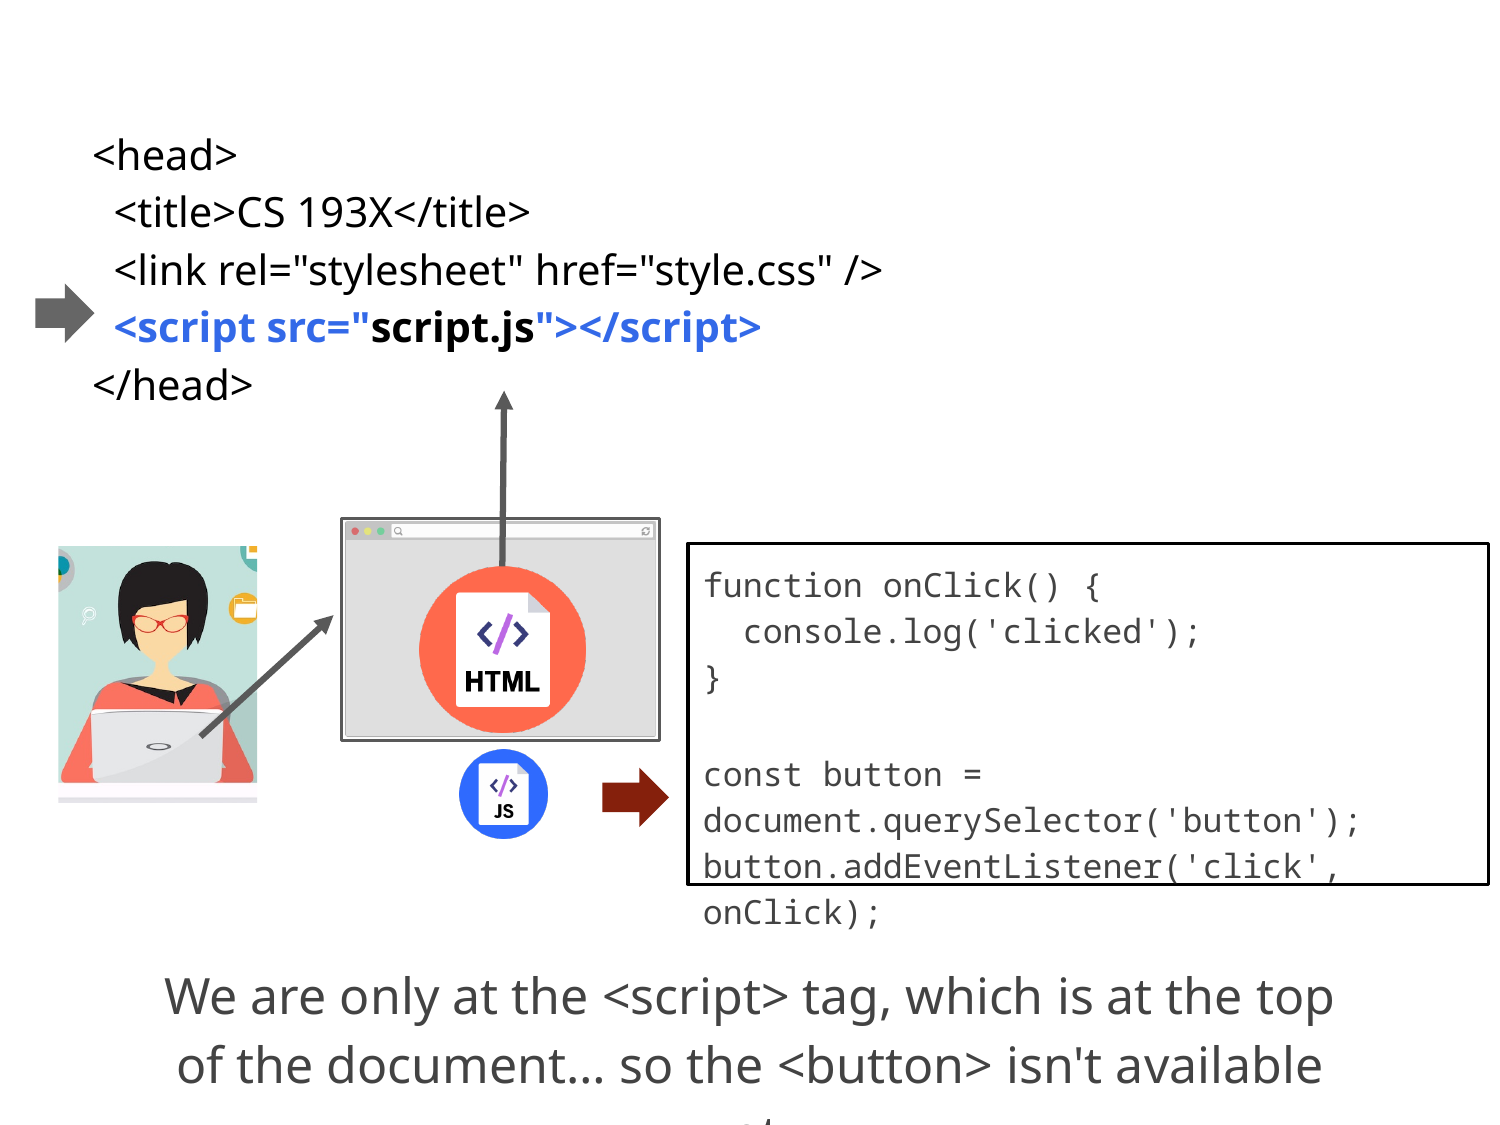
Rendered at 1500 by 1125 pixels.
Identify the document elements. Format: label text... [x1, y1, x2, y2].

picture [459, 749, 548, 839]
text_box [35, 283, 95, 343]
picture [58, 546, 258, 803]
text_box <head> <title>CS 193X</title> <link rel="stylesheet" href="style.css" /> <script src="script.js"></script> </head> [55, 106, 1158, 448]
list We are only at the <script> tag, which is at the top of the document… so the <button> isn't available yet. [128, 940, 1372, 1092]
text_box function onClick() { console.log('clicked'); } const button = document.querySelector('button'); button.addEventListener('click', onClick); [687, 543, 1489, 885]
picture [343, 519, 658, 739]
text_box [602, 767, 670, 828]
